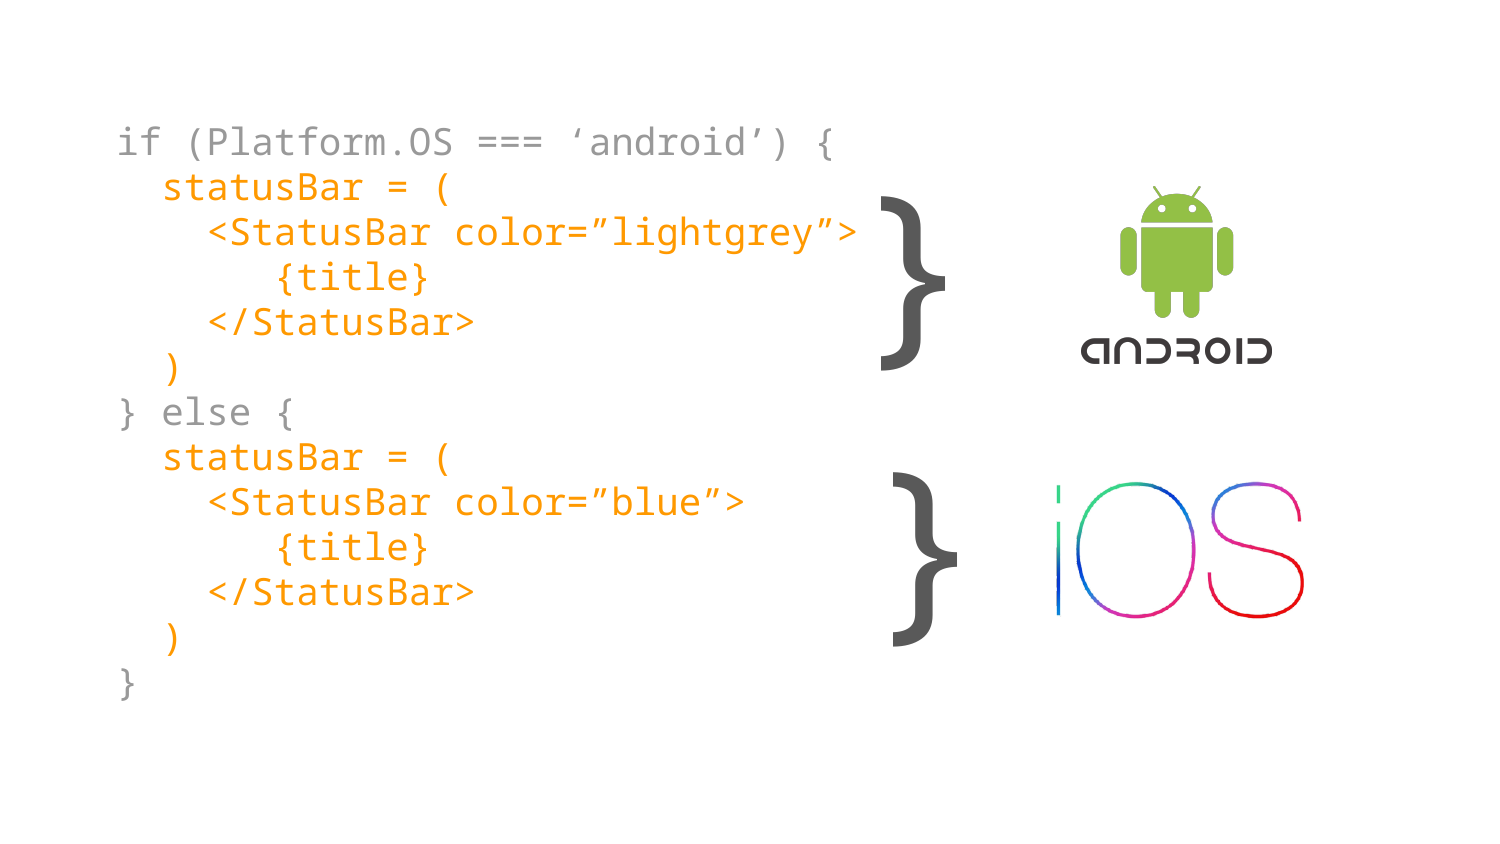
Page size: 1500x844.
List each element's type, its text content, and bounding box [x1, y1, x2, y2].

subtitle } [850, 399, 1094, 700]
picture [1036, 466, 1318, 634]
subtitle } [838, 125, 1082, 425]
subtitle if (Platform.OS === ‘android’) { statusBar = ( <StatusBar color=”lightgrey”> {title} </StatusBar> ) } else { statusBar = ( <StatusBar color=”blue”> {title} </StatusBar> ) } [101, 102, 1499, 233]
picture [1081, 186, 1272, 364]
